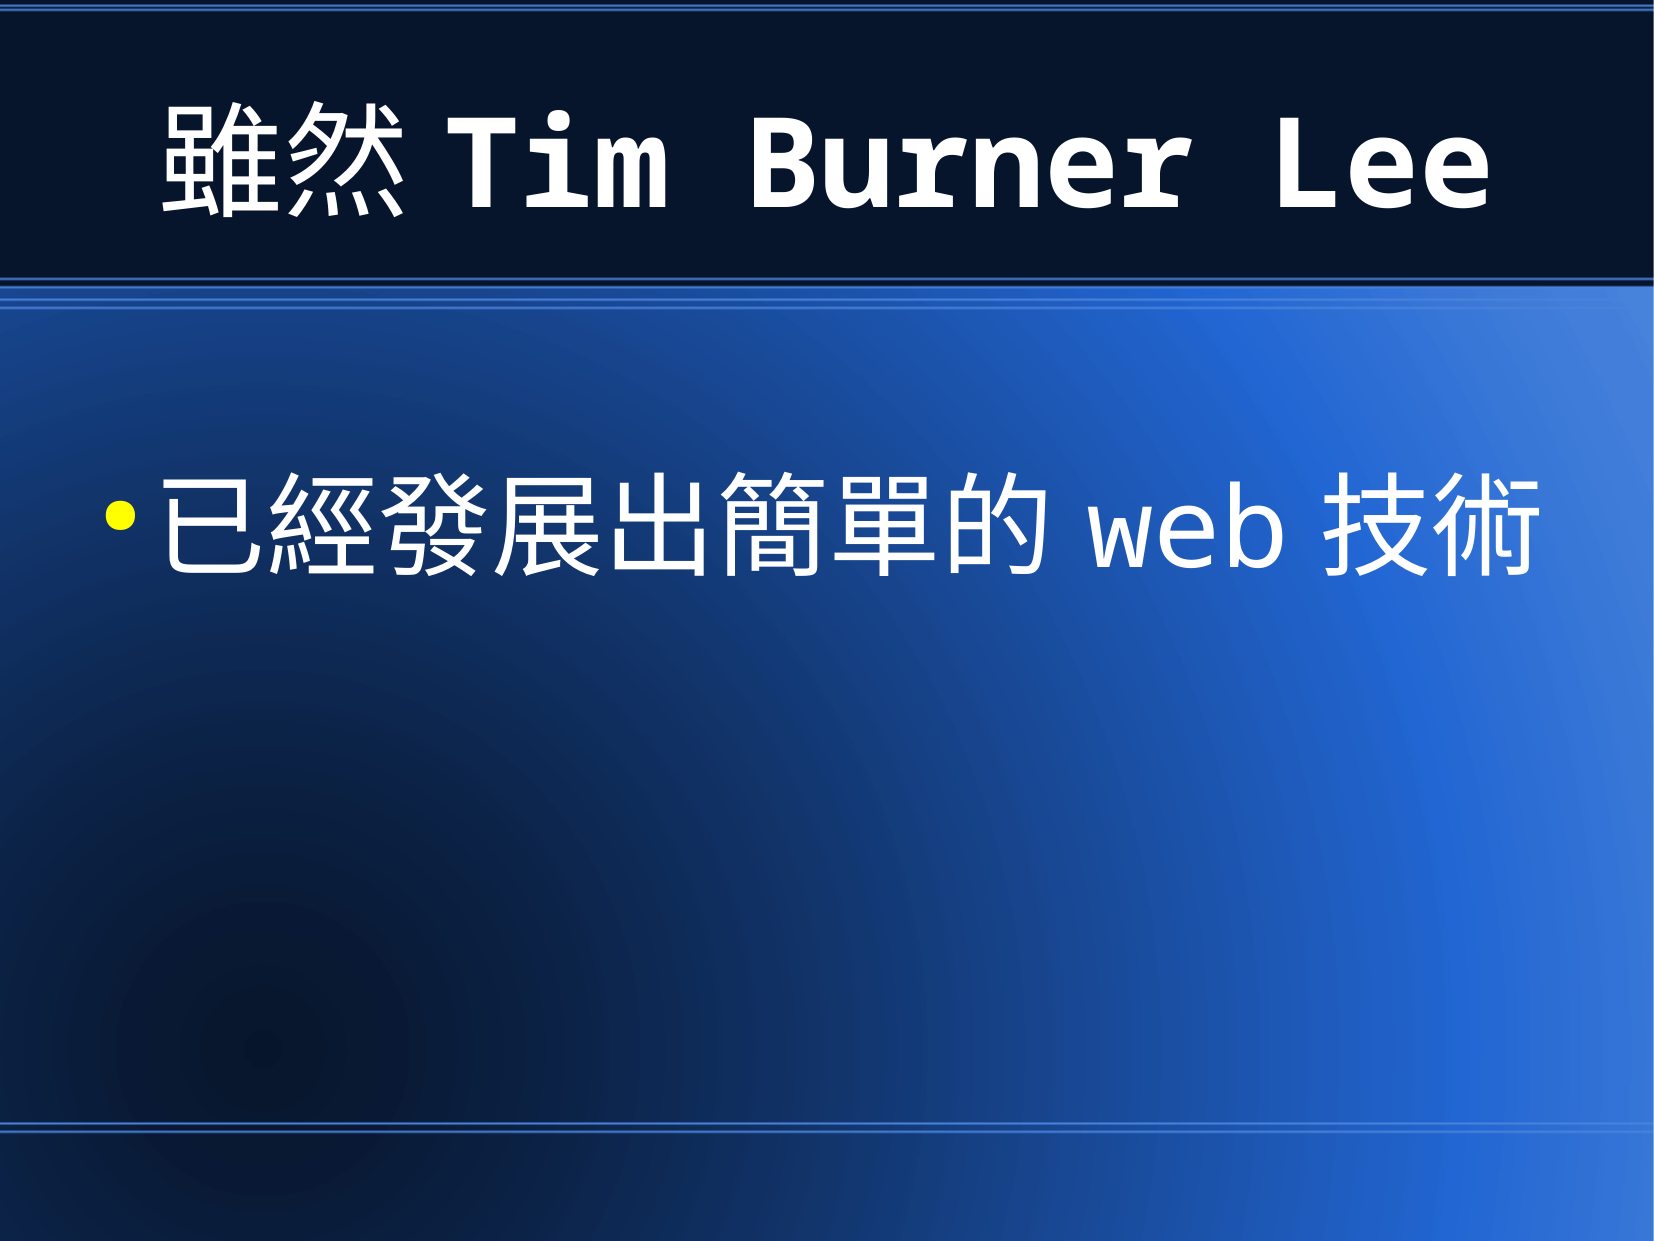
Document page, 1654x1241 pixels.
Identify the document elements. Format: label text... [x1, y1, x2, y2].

picture [0, 0, 1654, 1241]
title 雖然Tim Burner Lee [82, 49, 1571, 257]
list 已經發展出簡單的web技術 [82, 355, 1571, 1241]
